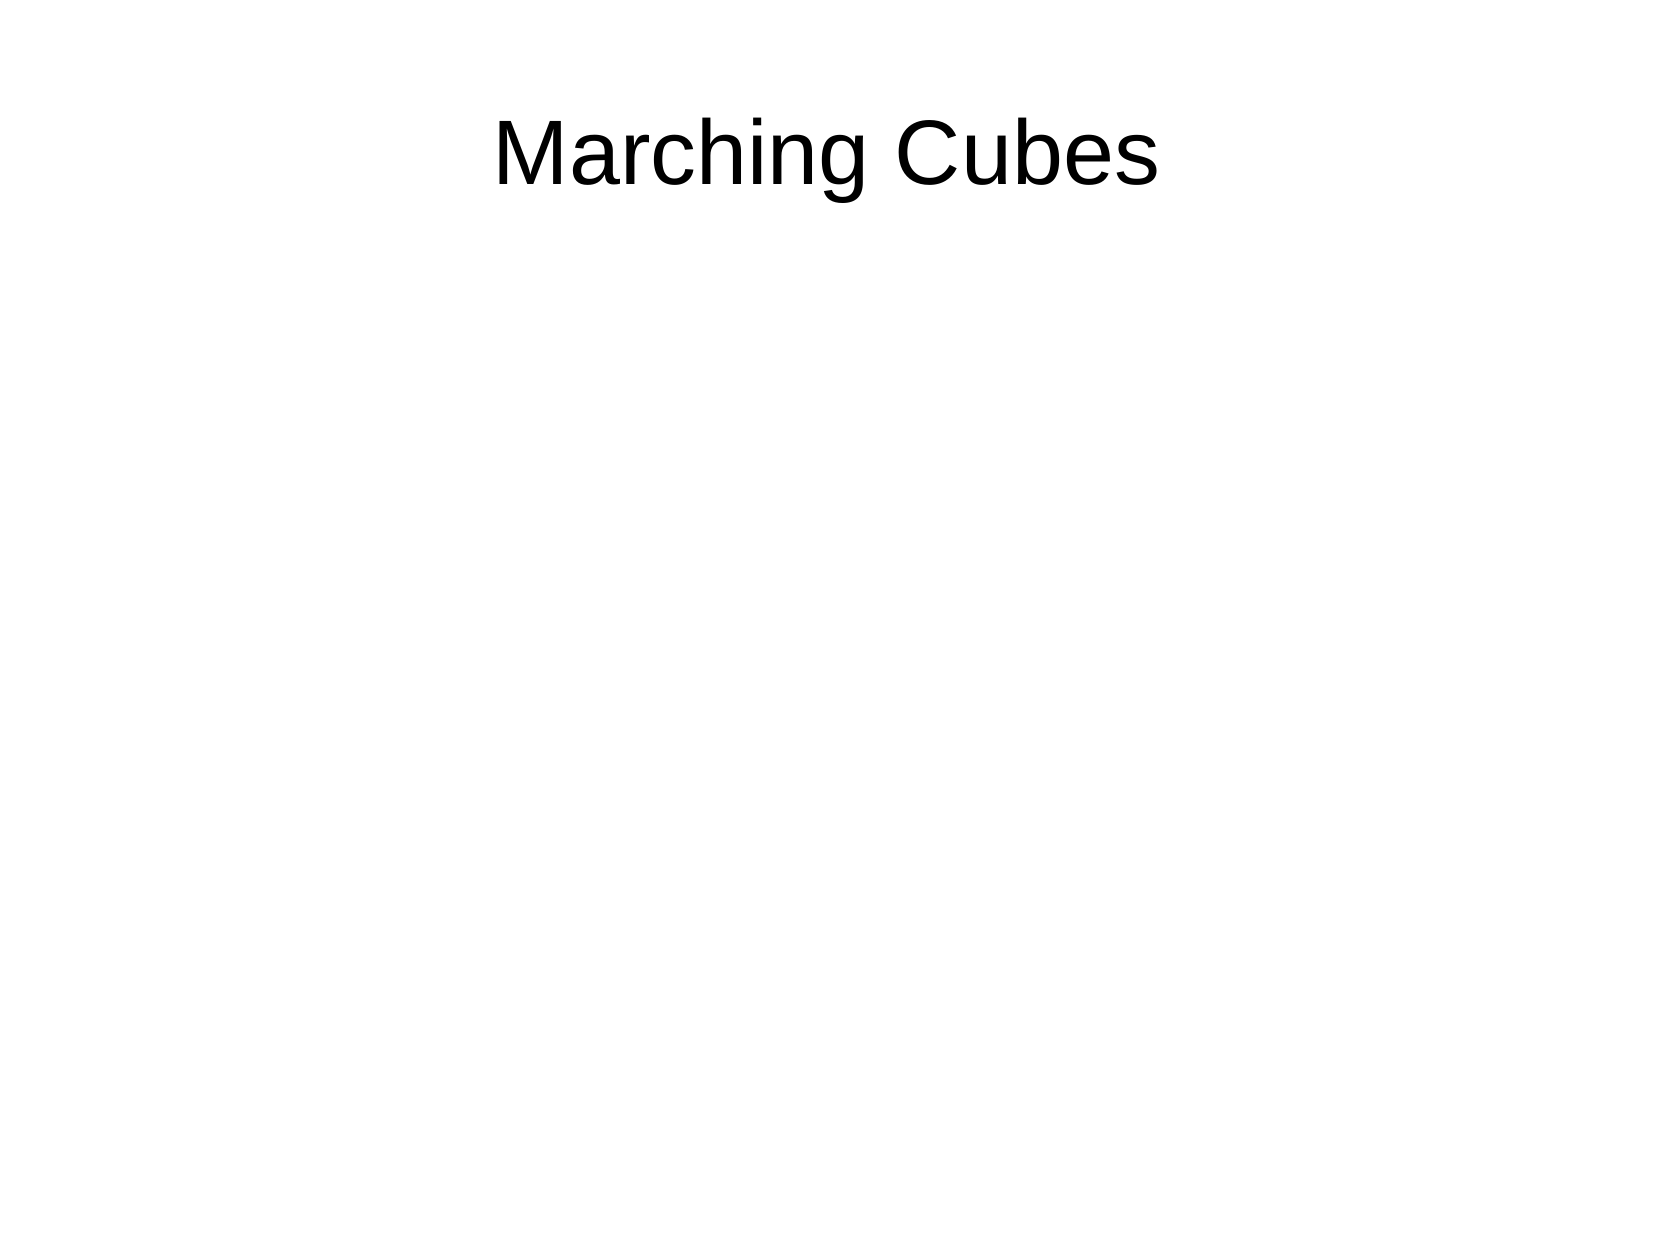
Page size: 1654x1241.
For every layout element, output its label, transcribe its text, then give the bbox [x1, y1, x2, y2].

title Marching Cubes [82, 49, 1571, 257]
